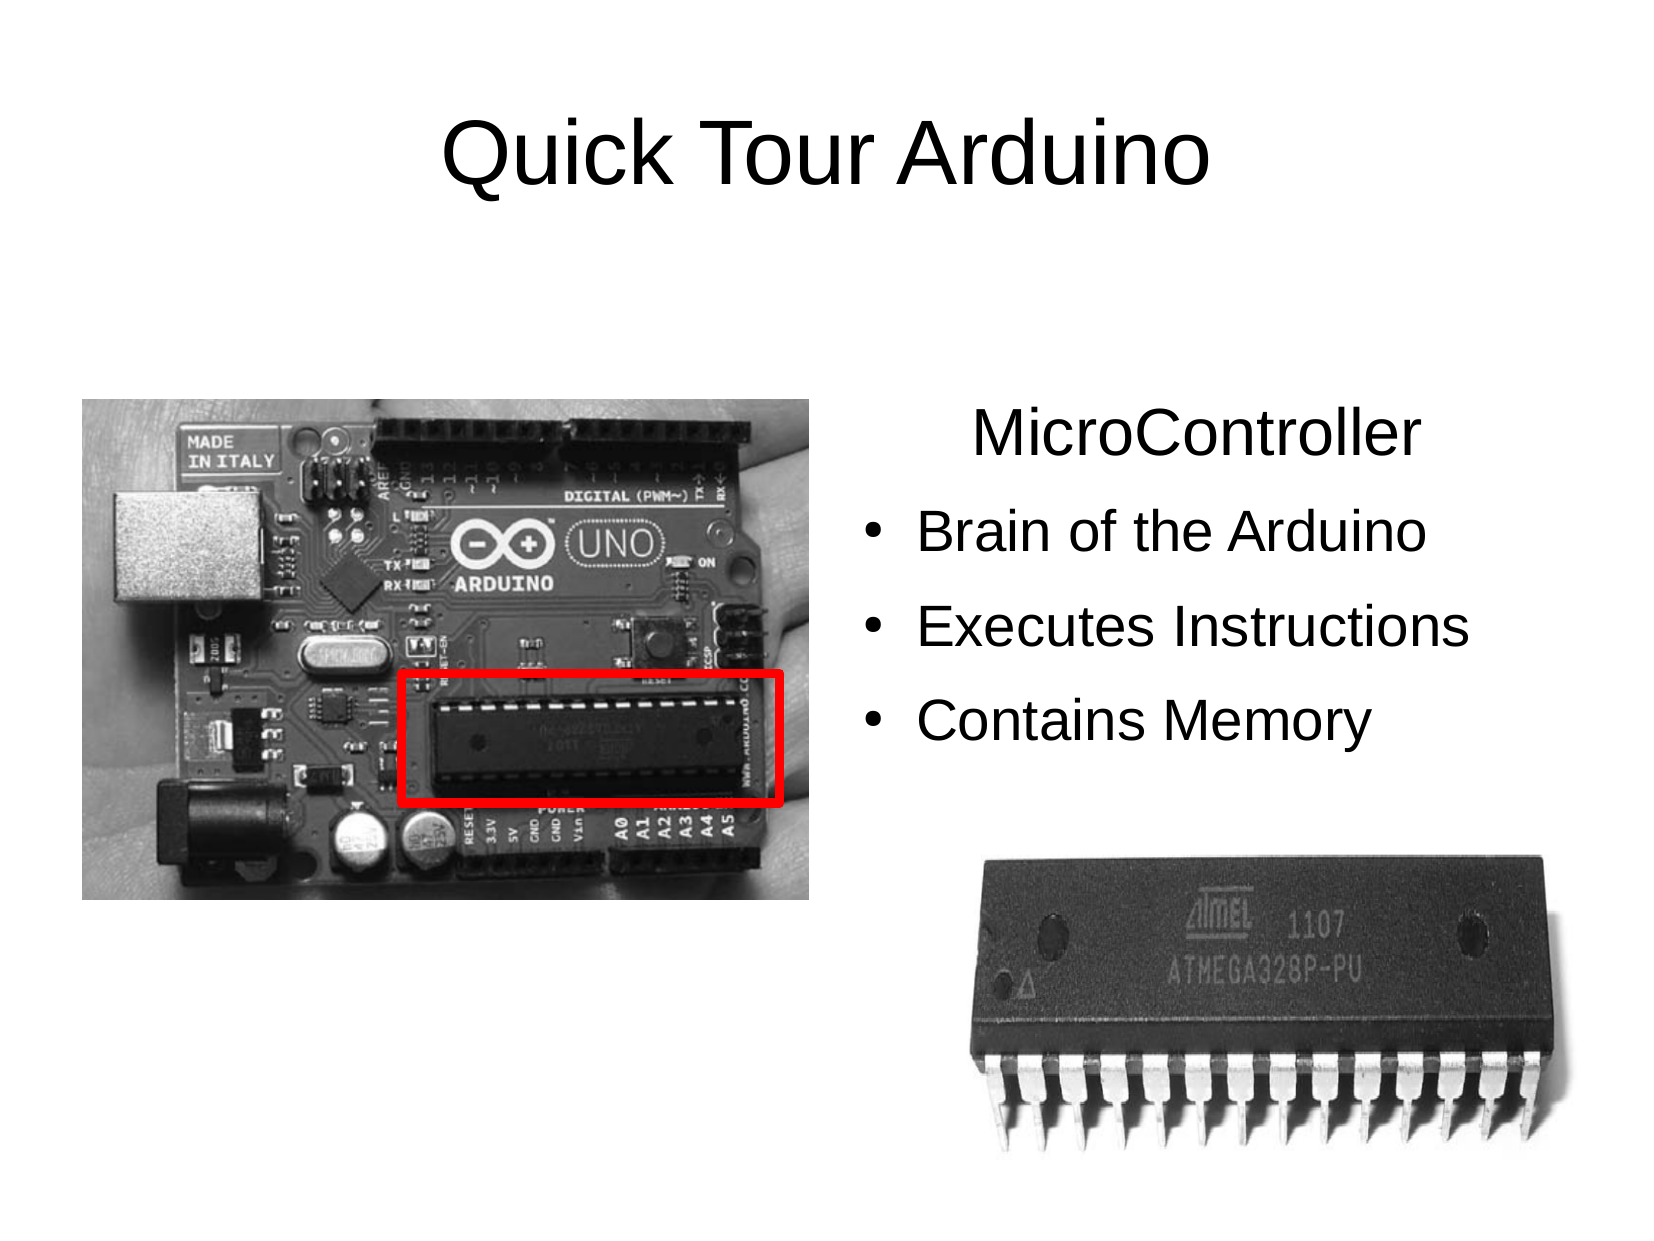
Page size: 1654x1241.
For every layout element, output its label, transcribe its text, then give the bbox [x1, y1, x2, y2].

list MicroController Brain of the Arduino Executes Instructions Contains Memory [845, 290, 1572, 1010]
title Quick Tour Arduino [82, 49, 1571, 257]
picture [82, 399, 809, 900]
picture [944, 812, 1581, 1182]
